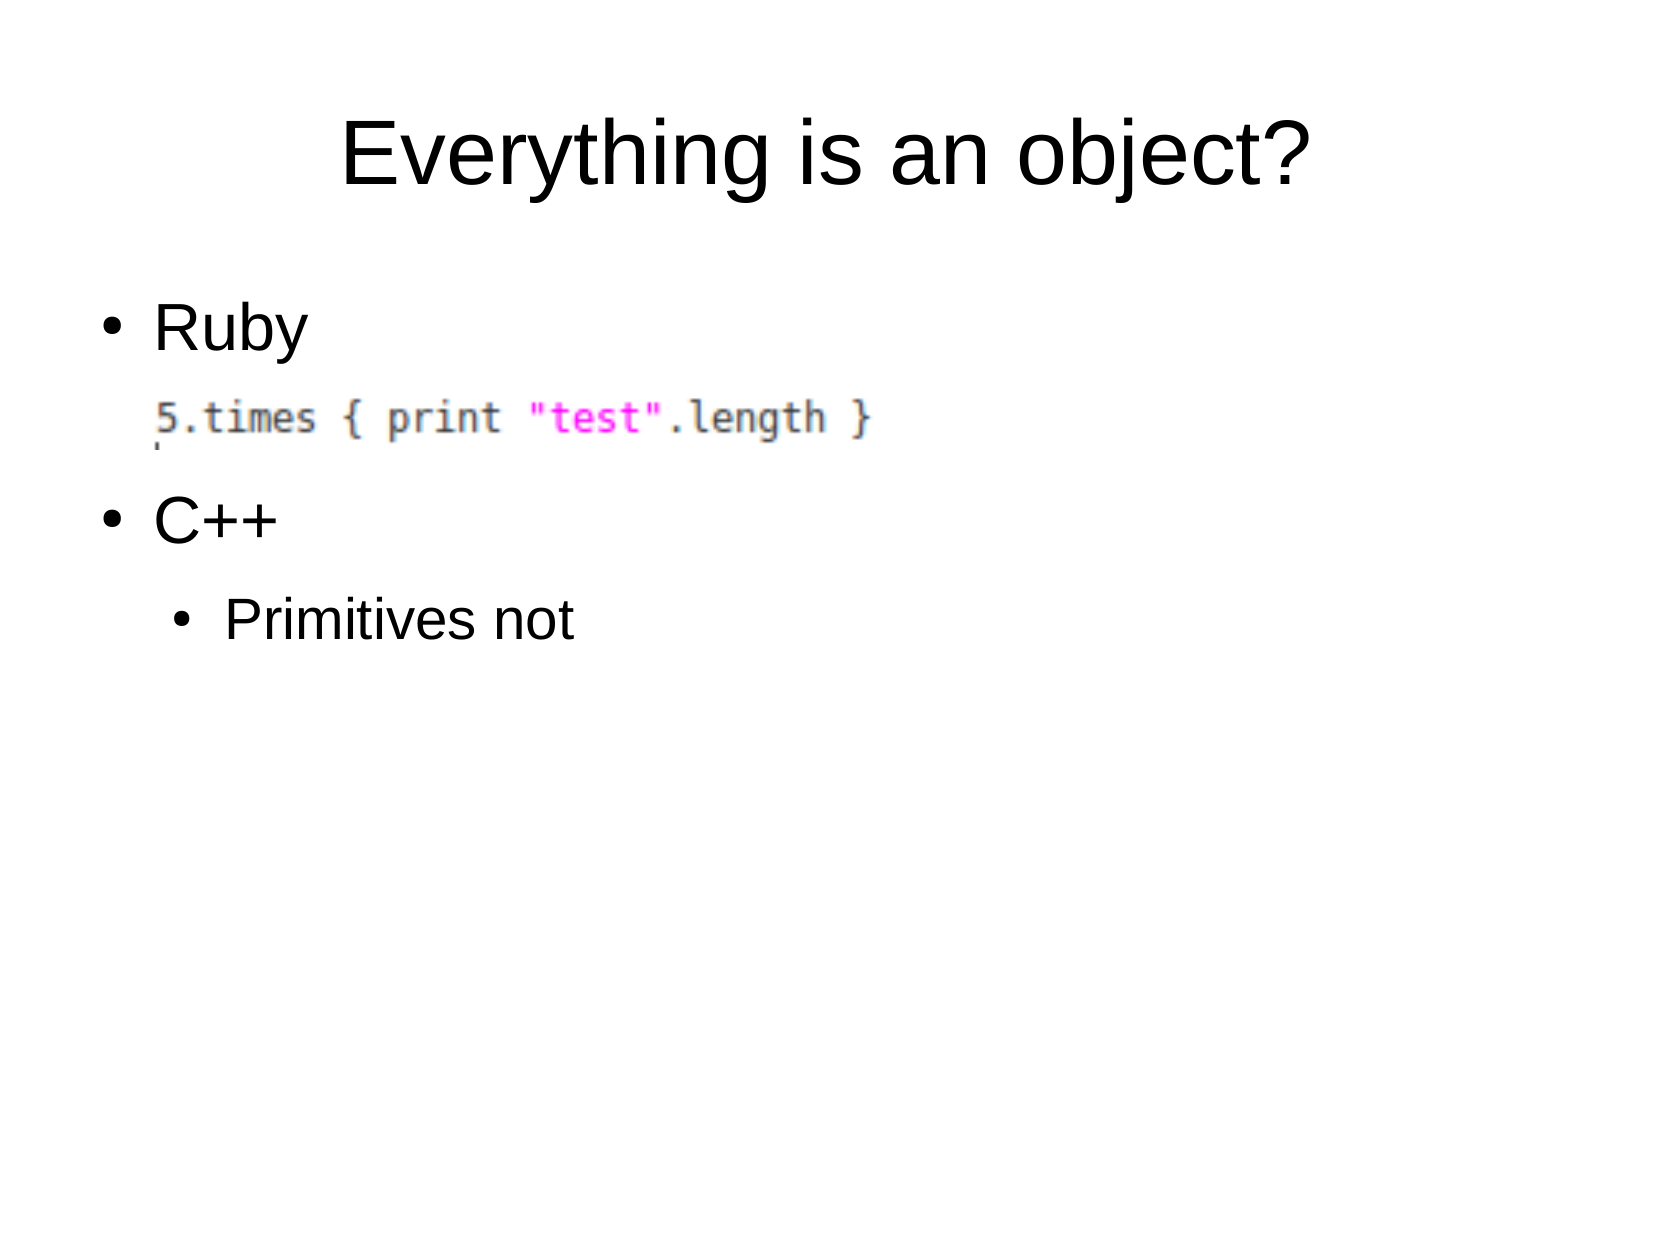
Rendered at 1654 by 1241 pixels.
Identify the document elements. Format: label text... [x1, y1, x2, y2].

picture [150, 397, 877, 451]
title Everything is an object? [82, 49, 1571, 257]
list Ruby C++ Primitives not [82, 290, 1571, 1109]
